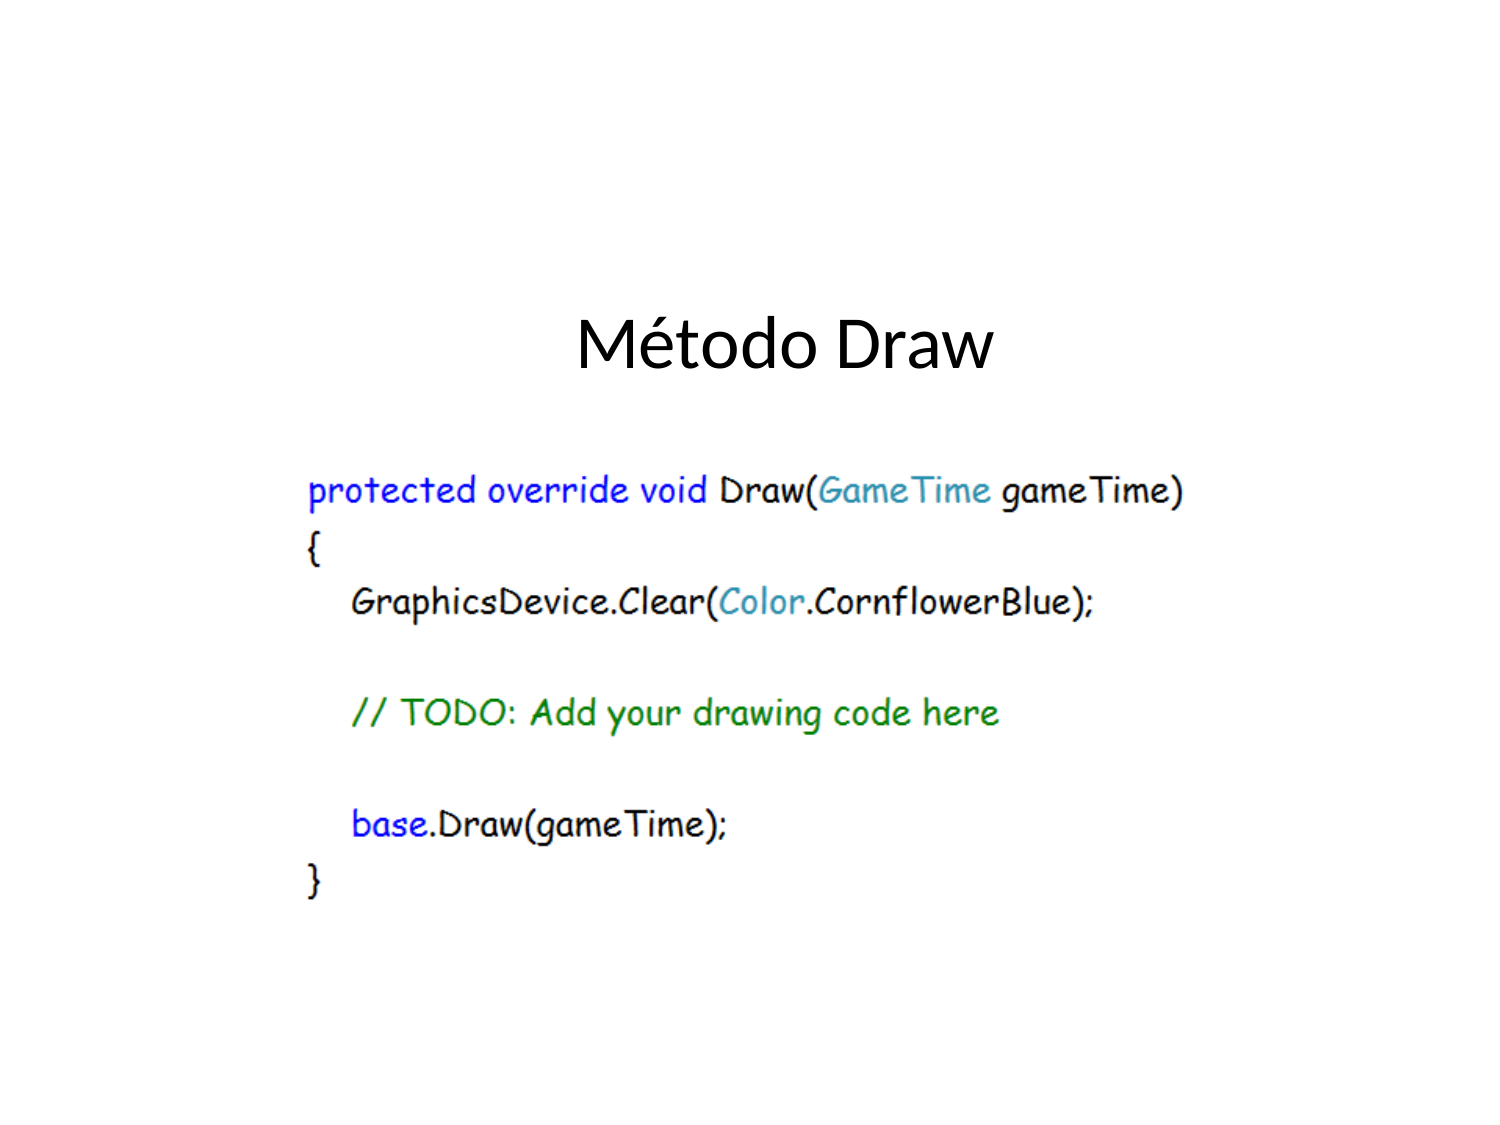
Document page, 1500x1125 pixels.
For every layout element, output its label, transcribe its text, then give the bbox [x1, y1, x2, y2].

picture [304, 467, 1196, 909]
text_box Método Draw [312, 286, 1258, 572]
